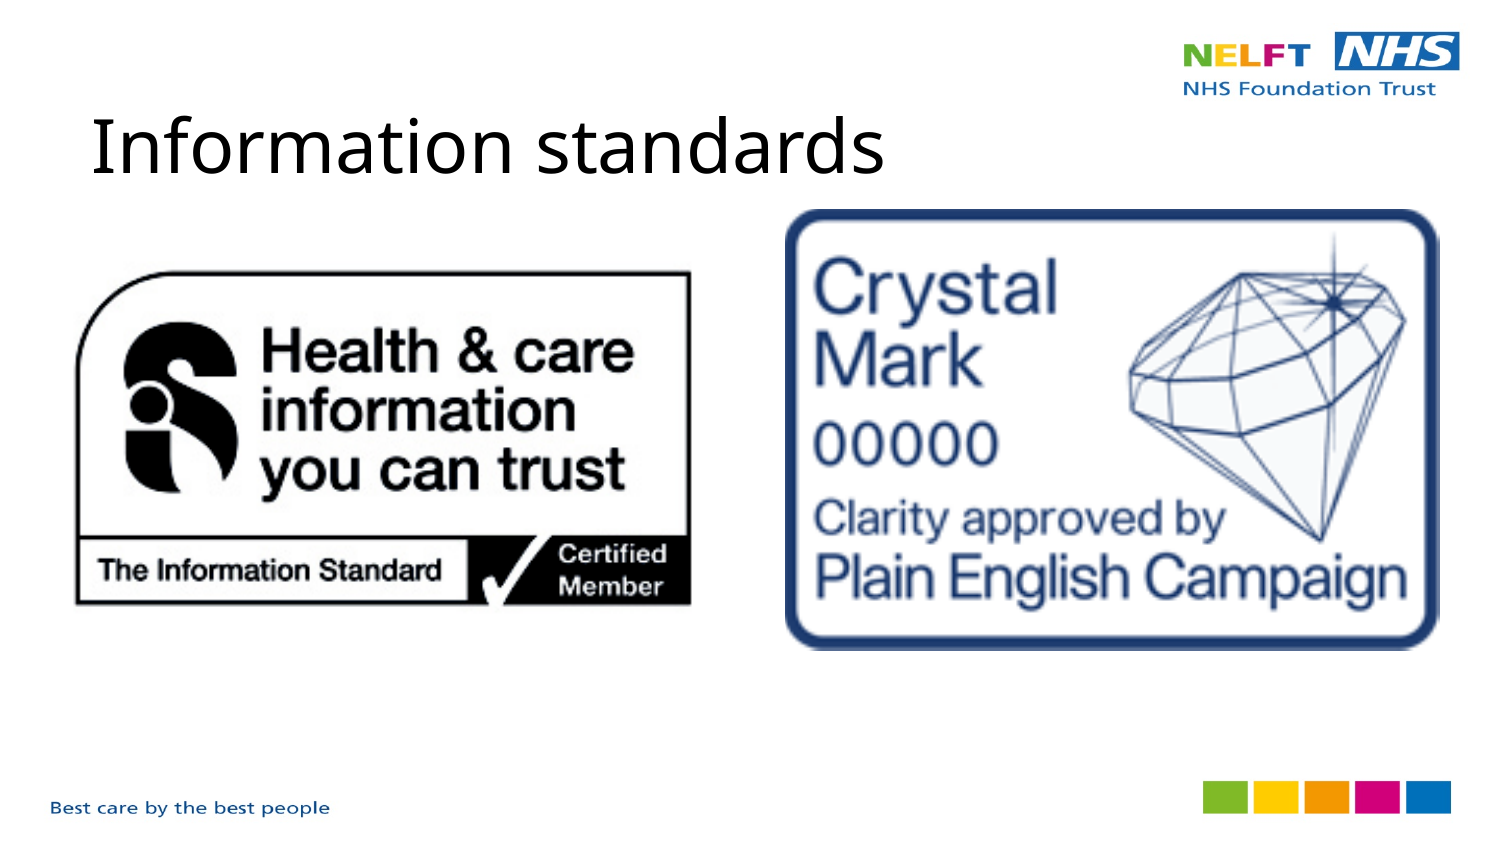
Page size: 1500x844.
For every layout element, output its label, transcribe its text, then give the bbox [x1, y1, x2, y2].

picture [41, 212, 725, 655]
title Information standards [76, 91, 1317, 191]
picture [785, 209, 1440, 651]
